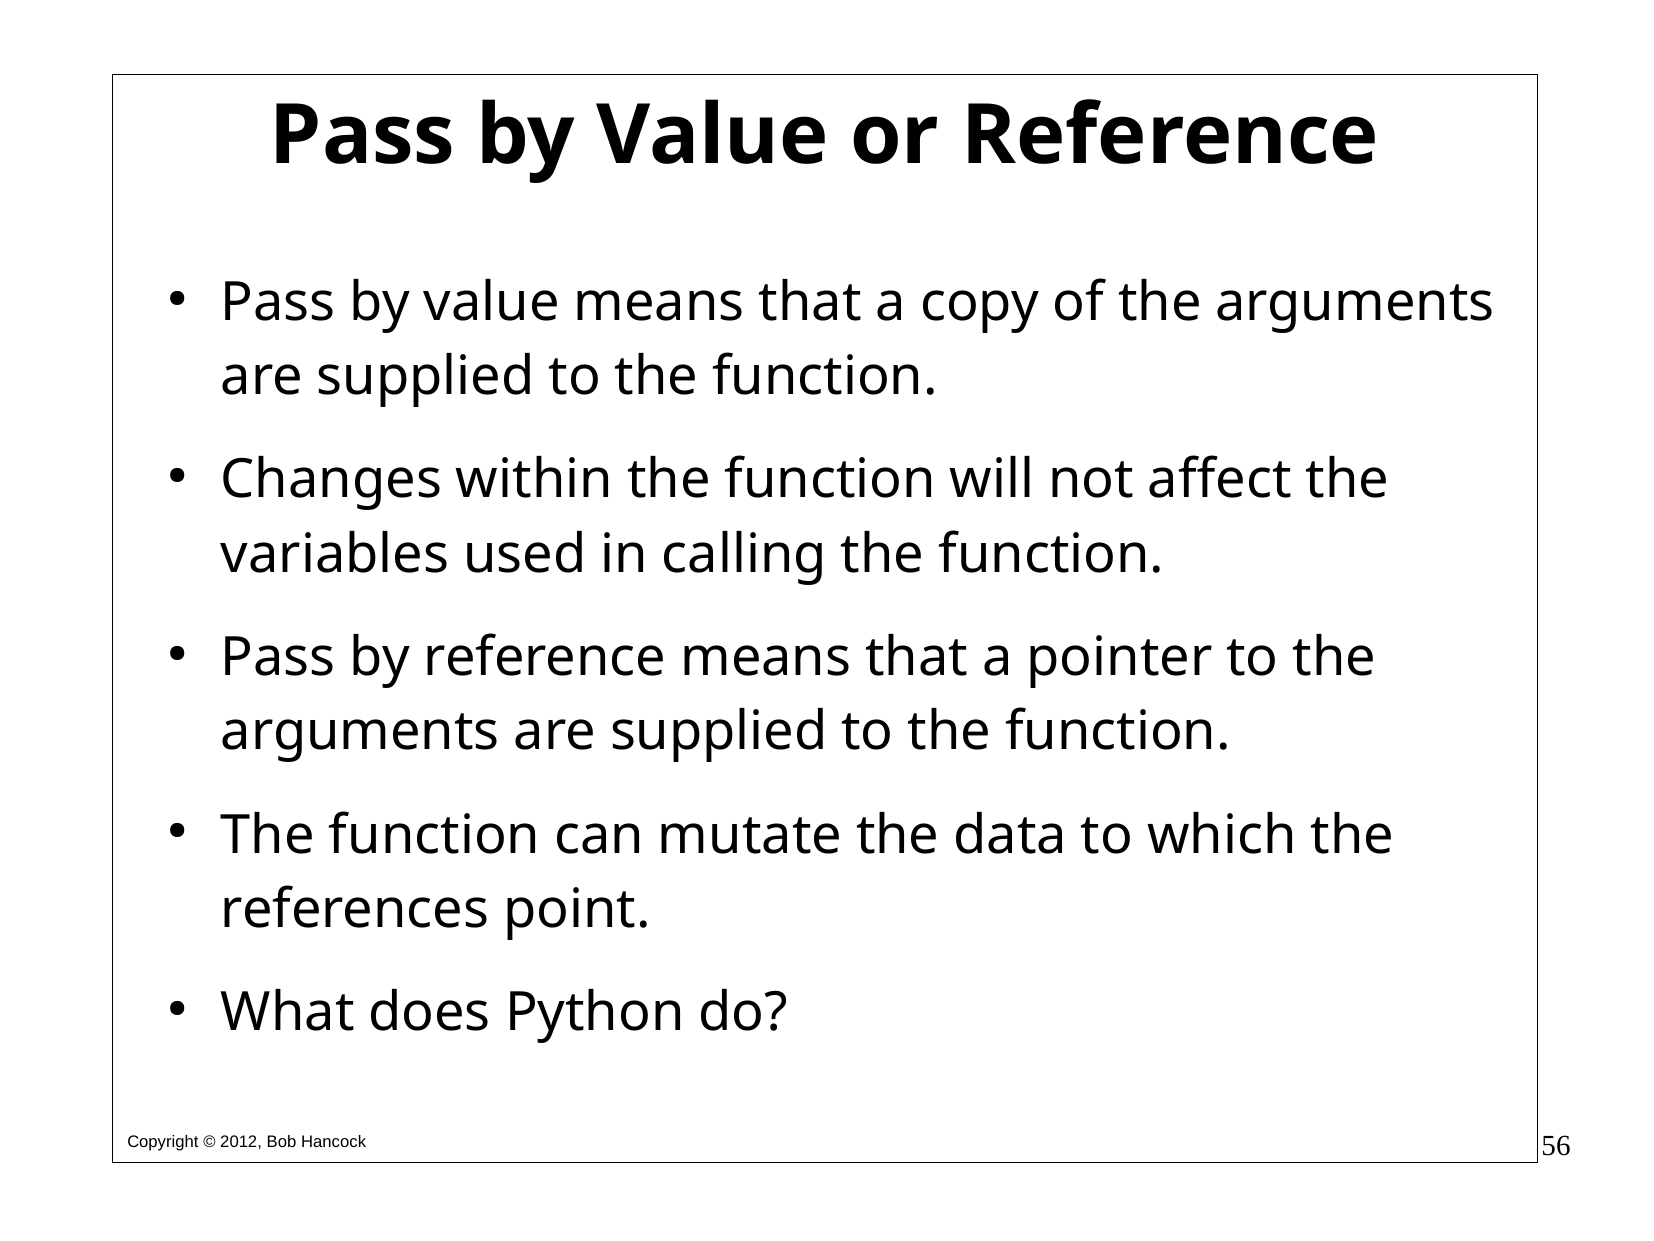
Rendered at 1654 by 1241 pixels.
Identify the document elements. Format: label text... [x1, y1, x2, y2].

list Pass by value means that a copy of the arguments are supplied to the function. Changes within the function will not affect the variables used in calling the function. Pass by reference means that a pointer to the arguments are supplied to the function. The function can mutate the data to which the references point. What does Python do? [150, 262, 1501, 1126]
title Pass by Value or Reference [112, 75, 1538, 188]
text_box Copyright © 2012, Bob Hancock [112, 1125, 382, 1159]
